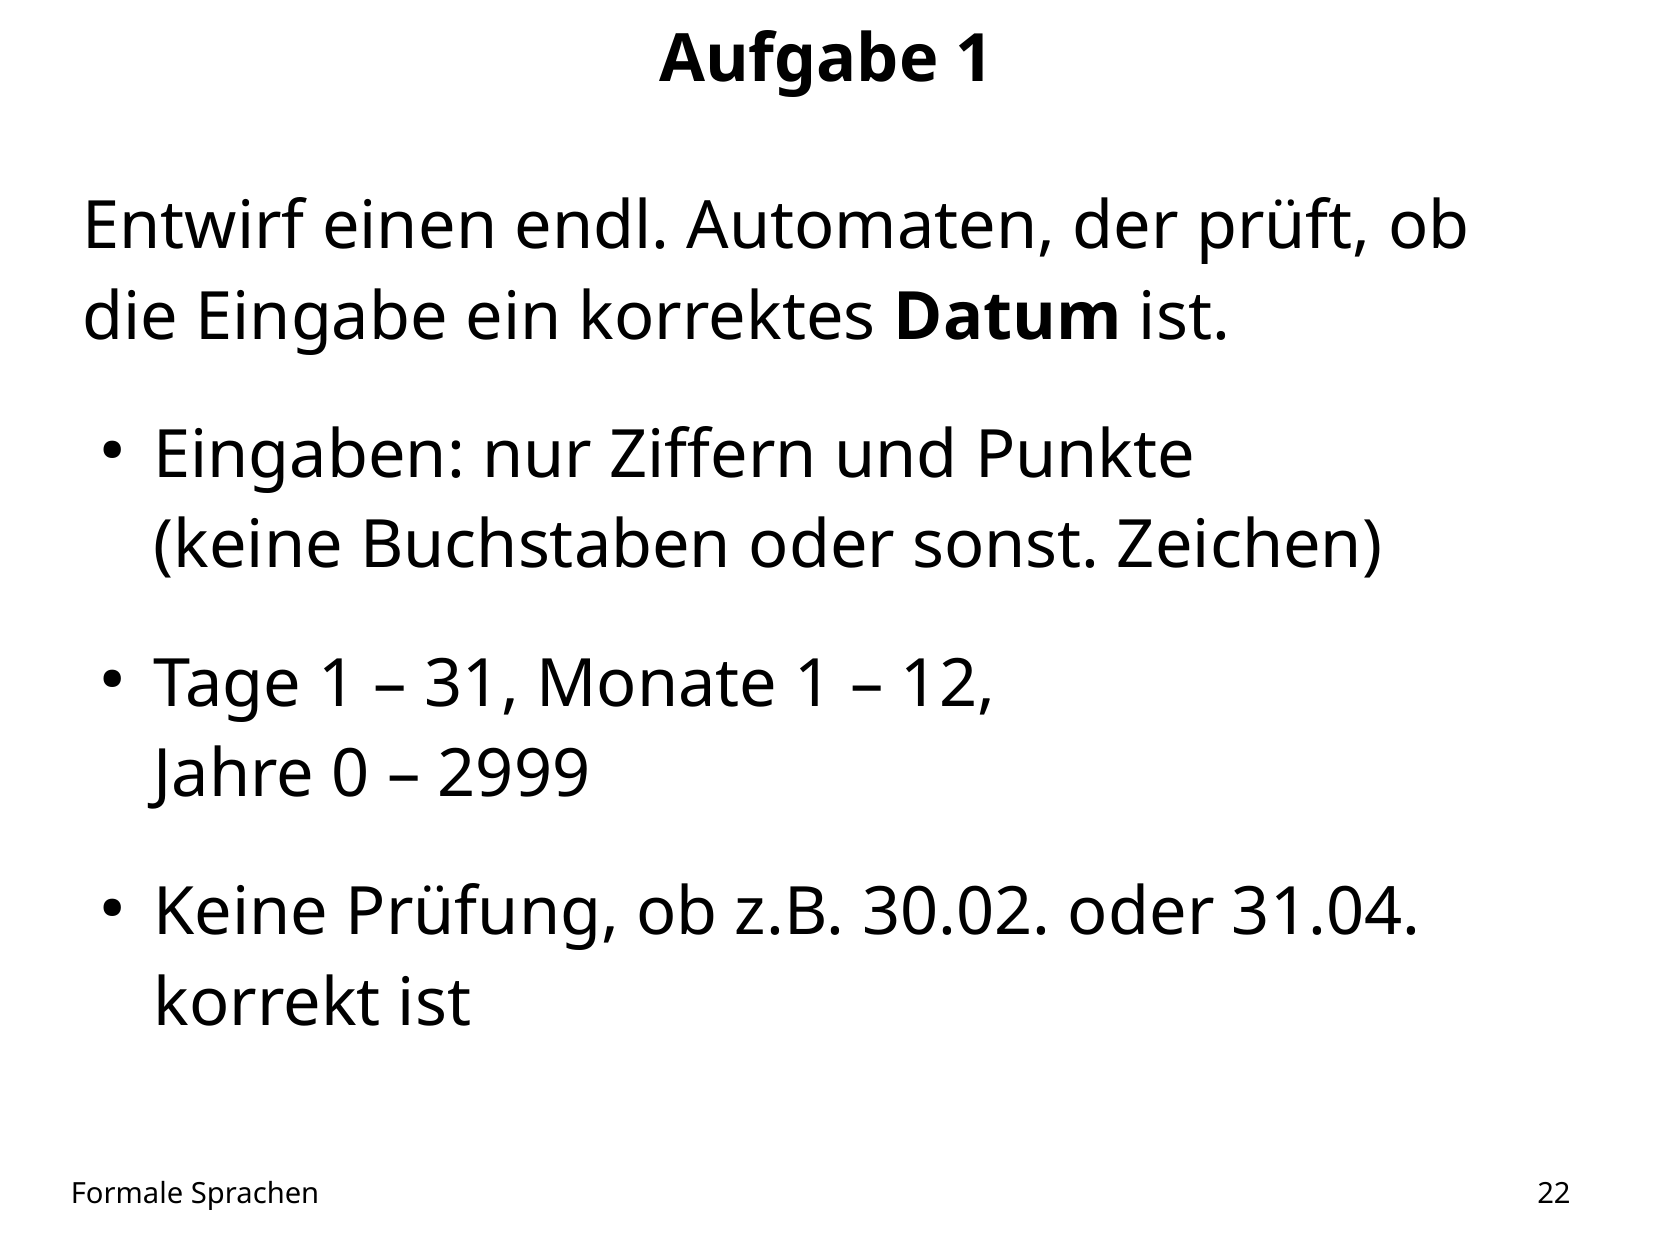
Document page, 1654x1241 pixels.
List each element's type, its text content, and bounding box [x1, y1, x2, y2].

title Aufgabe 1 [0, 5, 1654, 107]
list Entwirf einen endl. Automaten, der prüft, ob die Eingabe ein korrektes Datum ist. Eingaben: nur Ziffern und Punkte (keine Buchstaben oder sonst. Zeichen) Tage 1 – 31, Monate 1 – 12, Jahre 0 – 2999 Keine Prüfung, ob z.B. 30.02. oder 31.04. korrekt ist [82, 177, 1571, 1123]
